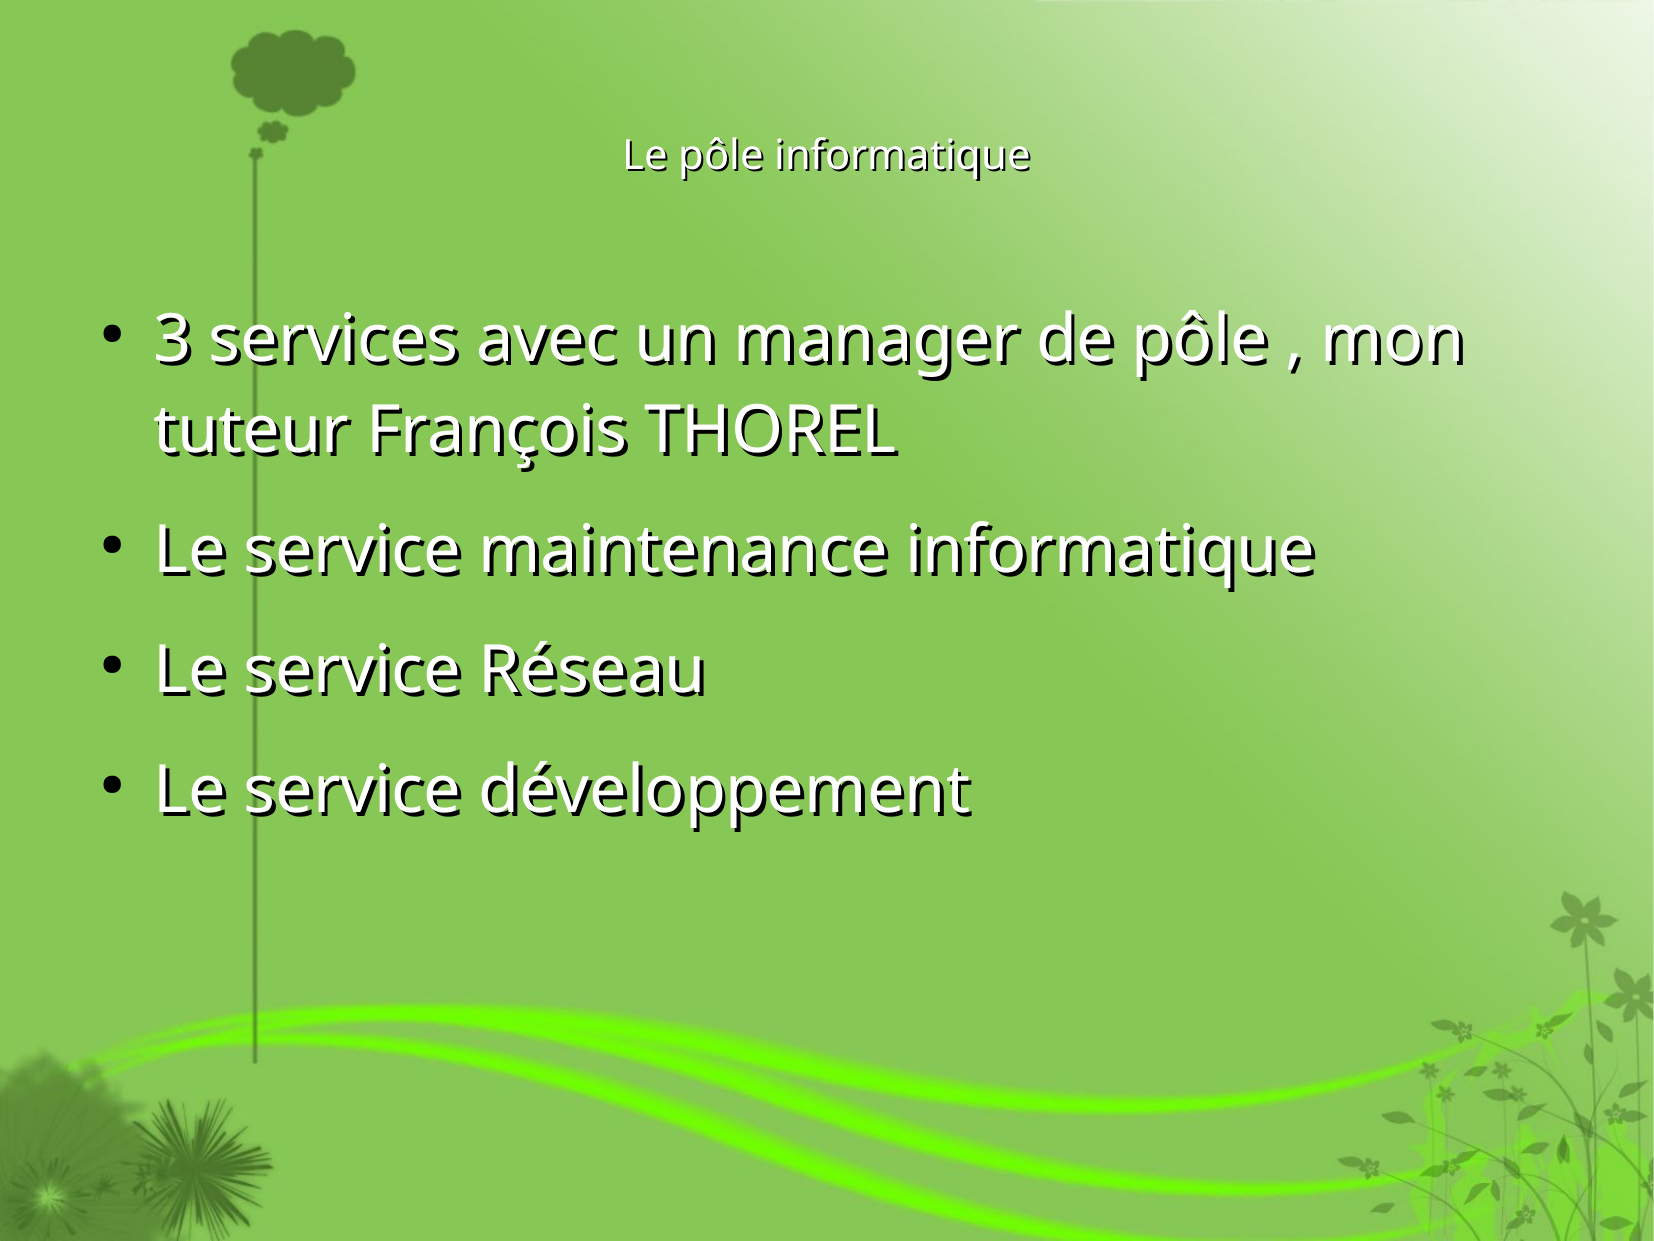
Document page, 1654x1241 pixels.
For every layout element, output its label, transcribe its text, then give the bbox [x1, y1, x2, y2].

title Le pôle informatique [82, 49, 1571, 257]
picture [0, 0, 1654, 1241]
list 3 services avec un manager de pôle , mon tuteur François THOREL Le service maintenance informatique Le service Réseau Le service développement [82, 290, 1571, 1010]
